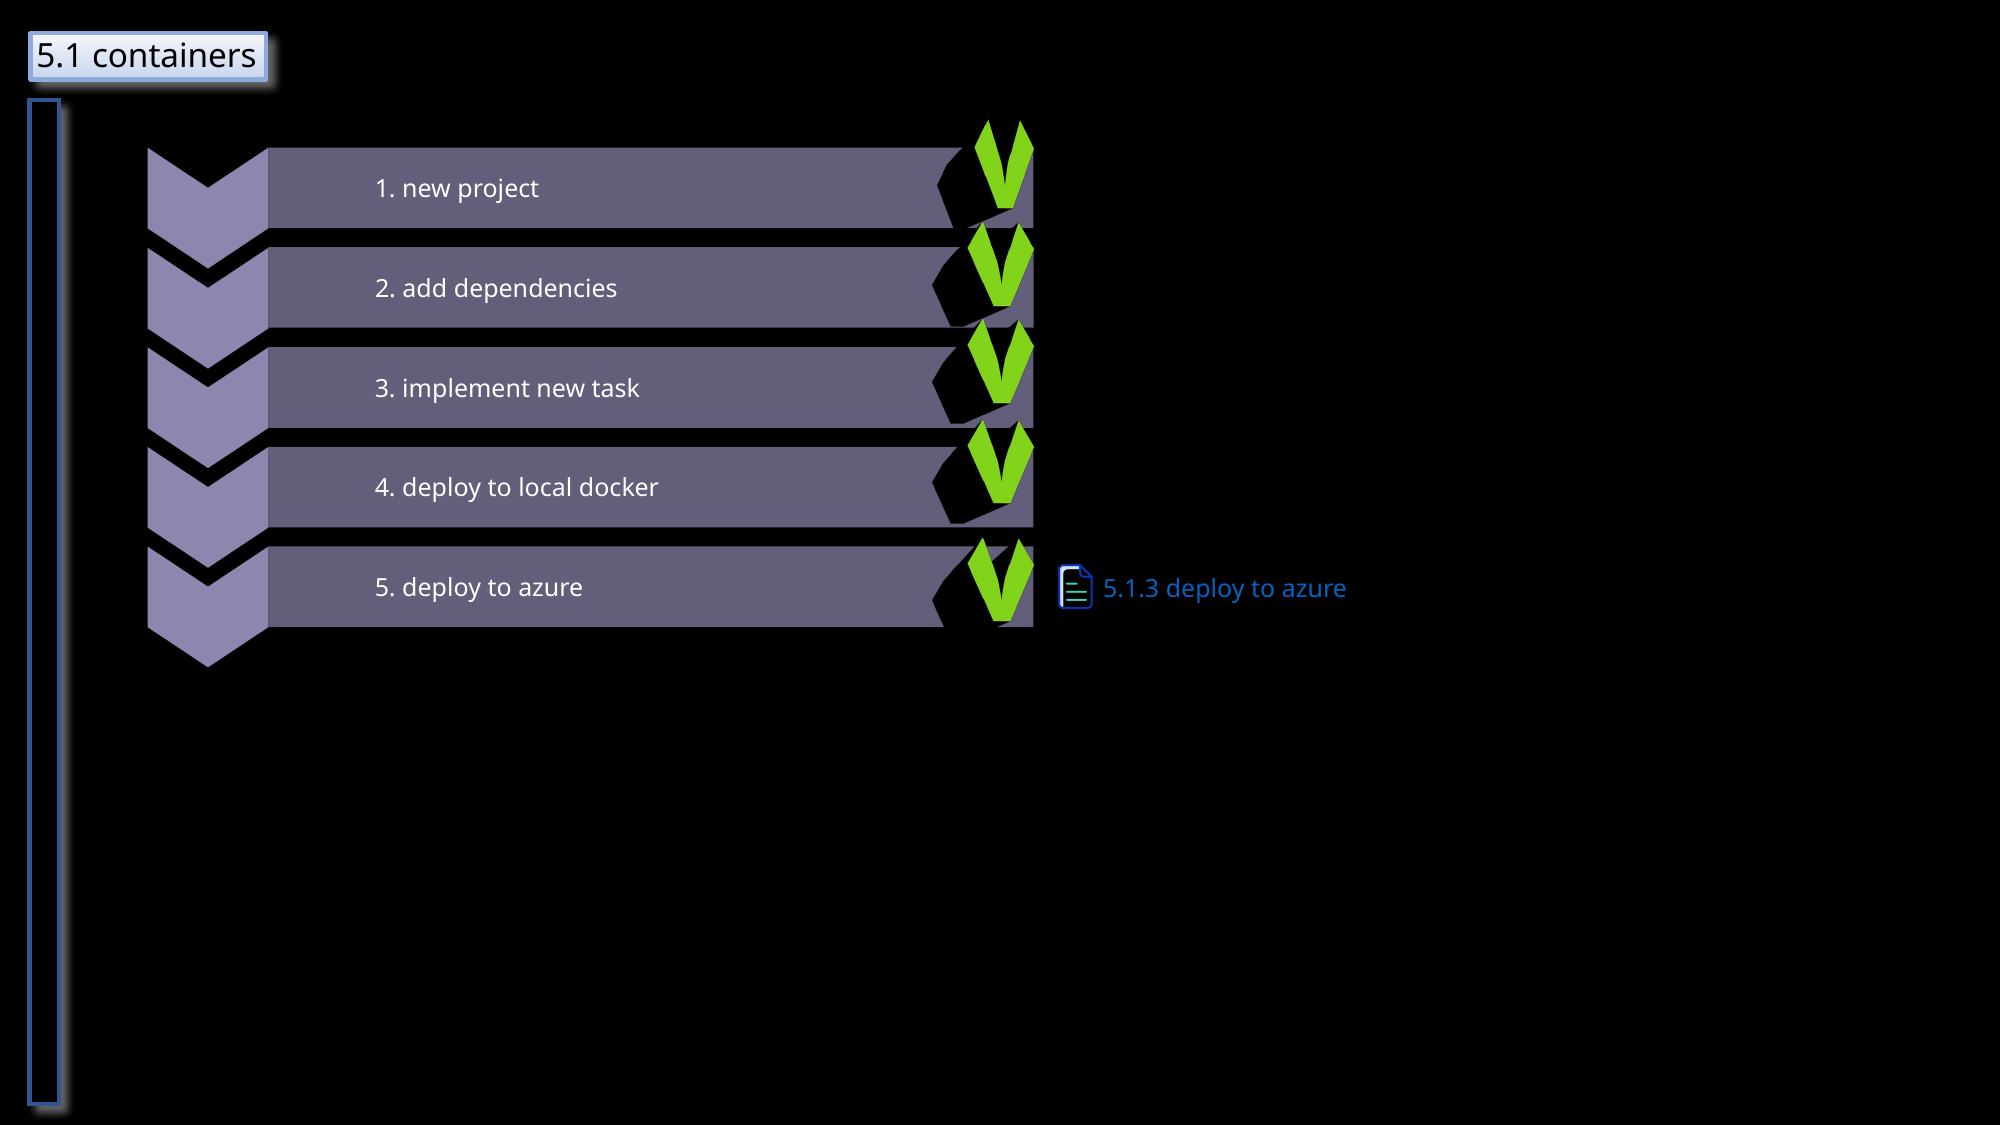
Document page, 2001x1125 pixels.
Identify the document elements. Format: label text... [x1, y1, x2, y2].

text_box 2. add dependencies [984, 253, 1034, 328]
text_box 5. deploy to azure [998, 568, 1034, 628]
text_box 5.1.3 deploy to azure [1088, 564, 1362, 614]
picture [1057, 563, 1093, 609]
text_box [147, 347, 269, 469]
text_box [147, 247, 269, 369]
text_box 4. deploy to local docker [269, 446, 1034, 528]
text_box 2. add dependencies [269, 247, 980, 328]
text_box [29, 100, 60, 1105]
text_box 1. new project [269, 147, 962, 229]
text_box [147, 147, 269, 269]
text_box 3. implement new task [269, 347, 1034, 428]
title 5.1 containers [30, 33, 266, 80]
text_box [147, 446, 269, 568]
text_box [147, 546, 269, 668]
text_box 5. deploy to azure [269, 546, 974, 628]
text_box 1. new project [983, 152, 1034, 229]
